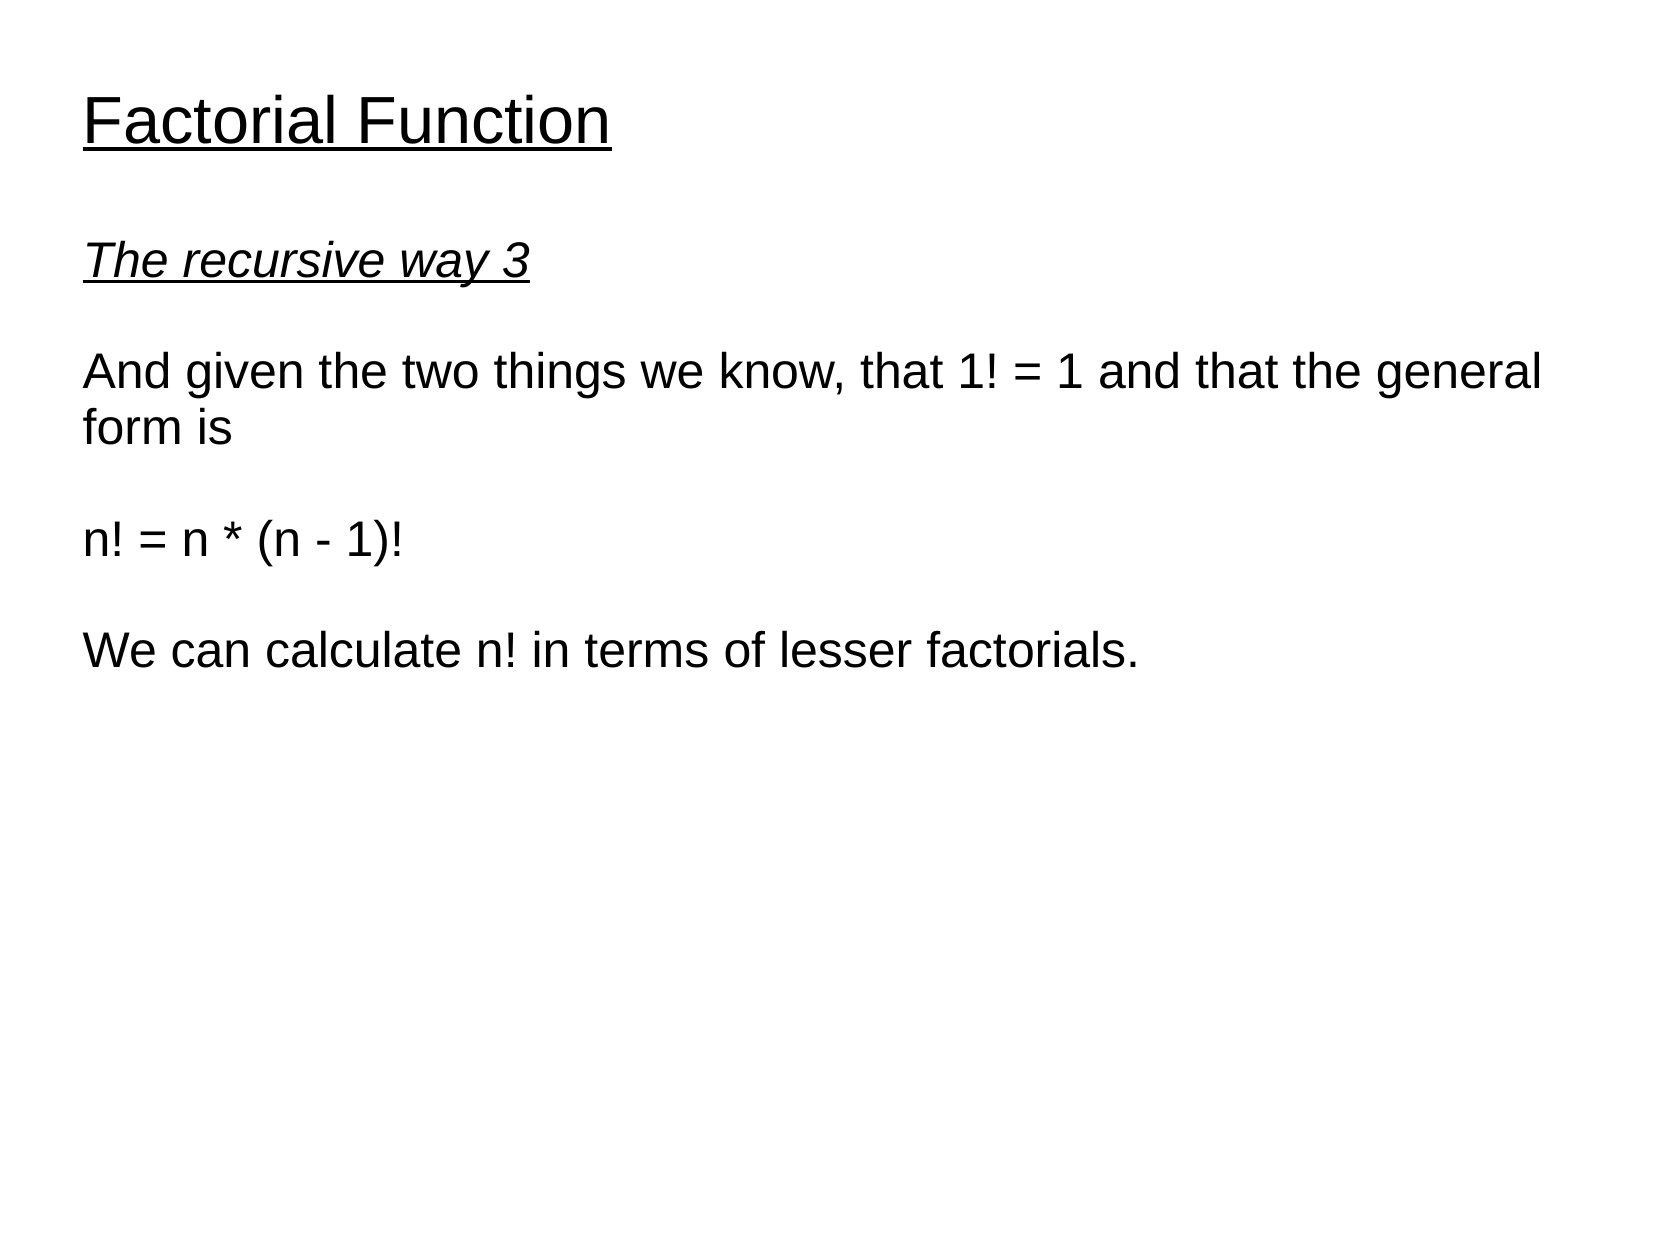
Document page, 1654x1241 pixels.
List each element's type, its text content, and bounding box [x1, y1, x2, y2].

subtitle Factorial Function The recursive way 3 And given the two things we know, that 1! = 1 and that the general form is n! = n * (n - 1)! We can calculate n! in terms of lesser factorials. [82, 82, 1595, 1158]
